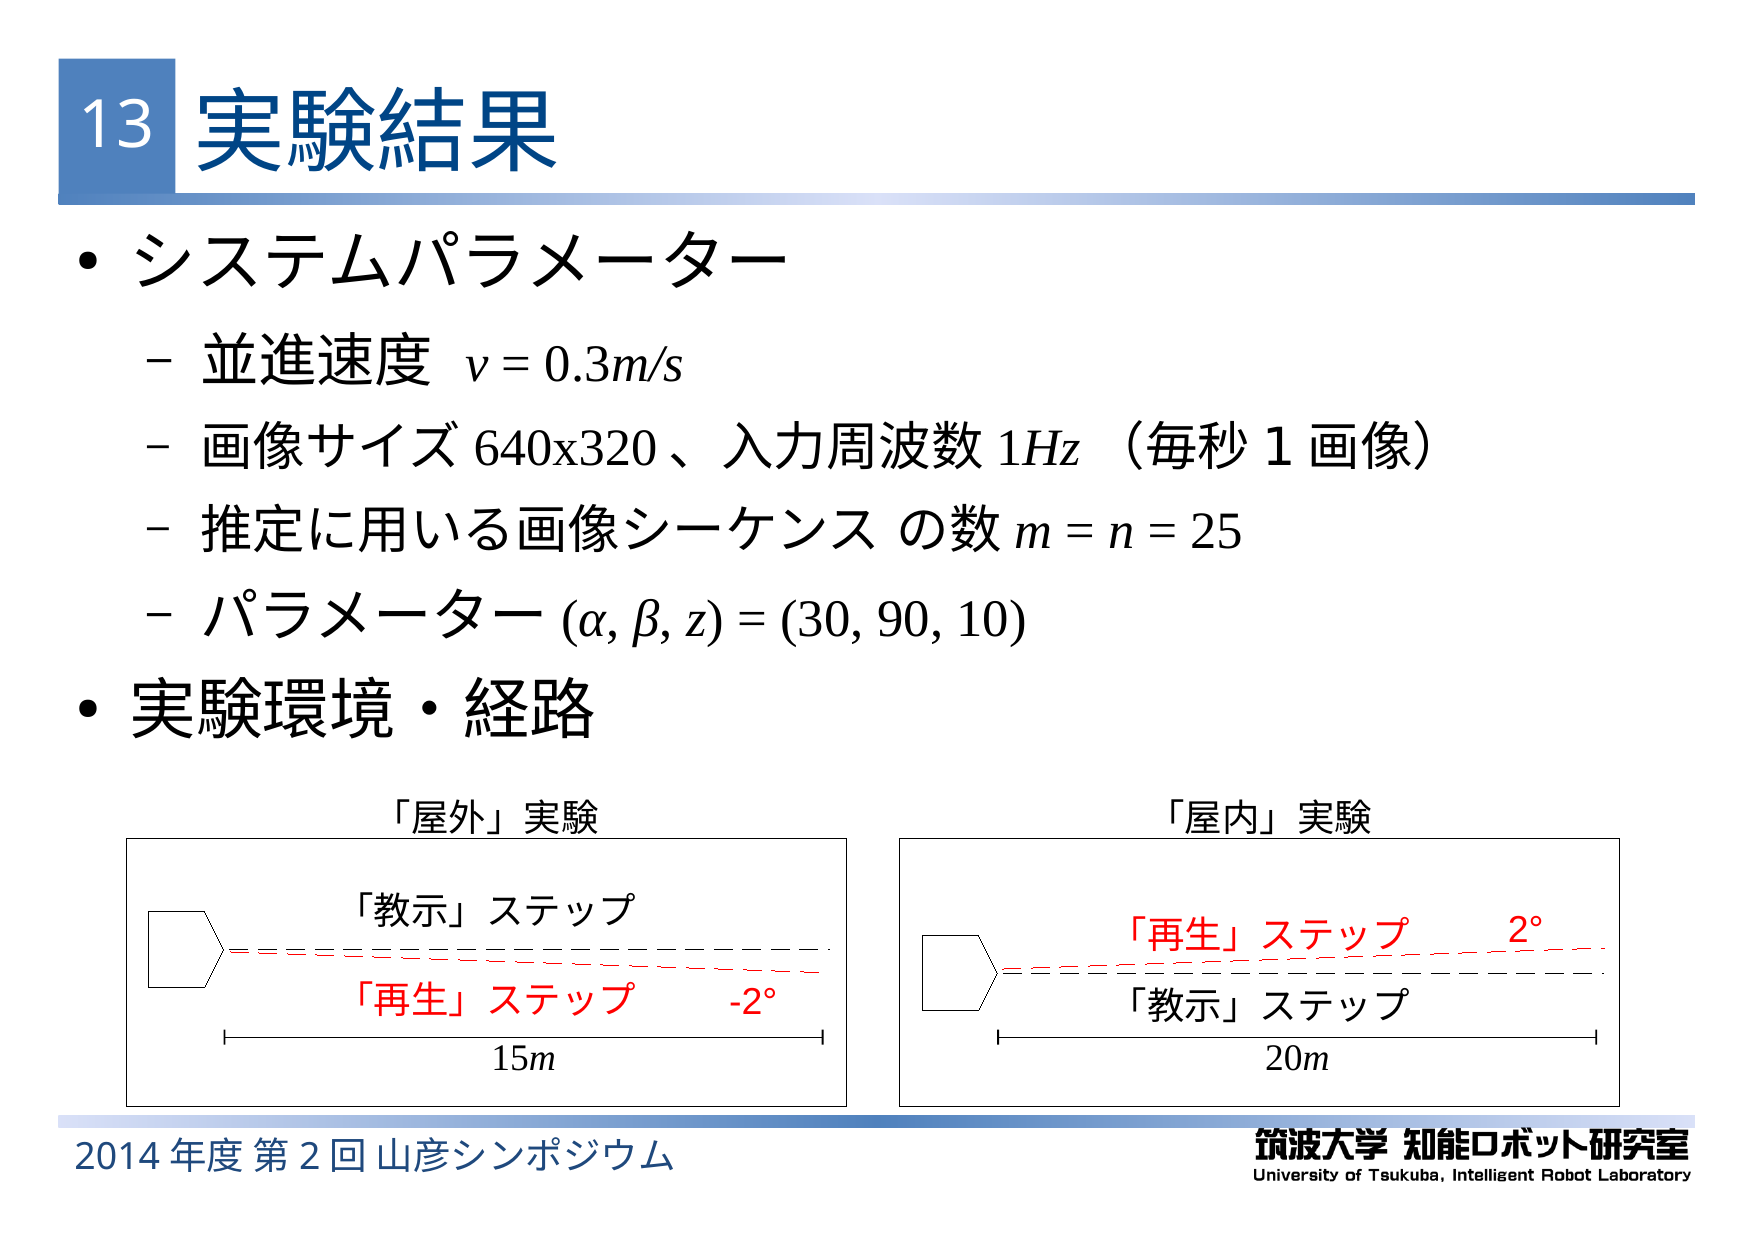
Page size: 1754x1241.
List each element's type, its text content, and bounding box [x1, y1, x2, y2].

text_box 「屋外」実験 [126, 789, 847, 838]
text_box 「教示」ステップ [321, 882, 651, 942]
text_box 「屋内」実験 [899, 789, 1620, 838]
picture [1252, 1127, 1691, 1182]
text_box 2° [1493, 901, 1559, 959]
text_box 「再生」ステップ [1094, 906, 1425, 966]
text_box -2° [714, 973, 793, 1031]
text_box 「教示」ステップ [1094, 977, 1425, 1037]
text_box 「屋外」実験 [127, 839, 846, 848]
list システムパラメーター 並進速度 v = 0.3m/s 画像サイズ640x320、入力周波数1Hz（毎秒1画像） 推定に用いる画像シーケンス の数m = n = 25 パラメーター(α, β, z) = (30, 90, 10) 実験環境・経路 [58, 223, 1696, 779]
title 実験結果 [193, 61, 1651, 205]
text_box 「再生」ステップ [321, 971, 651, 1031]
text_box 「屋内」実験 [900, 839, 1619, 848]
